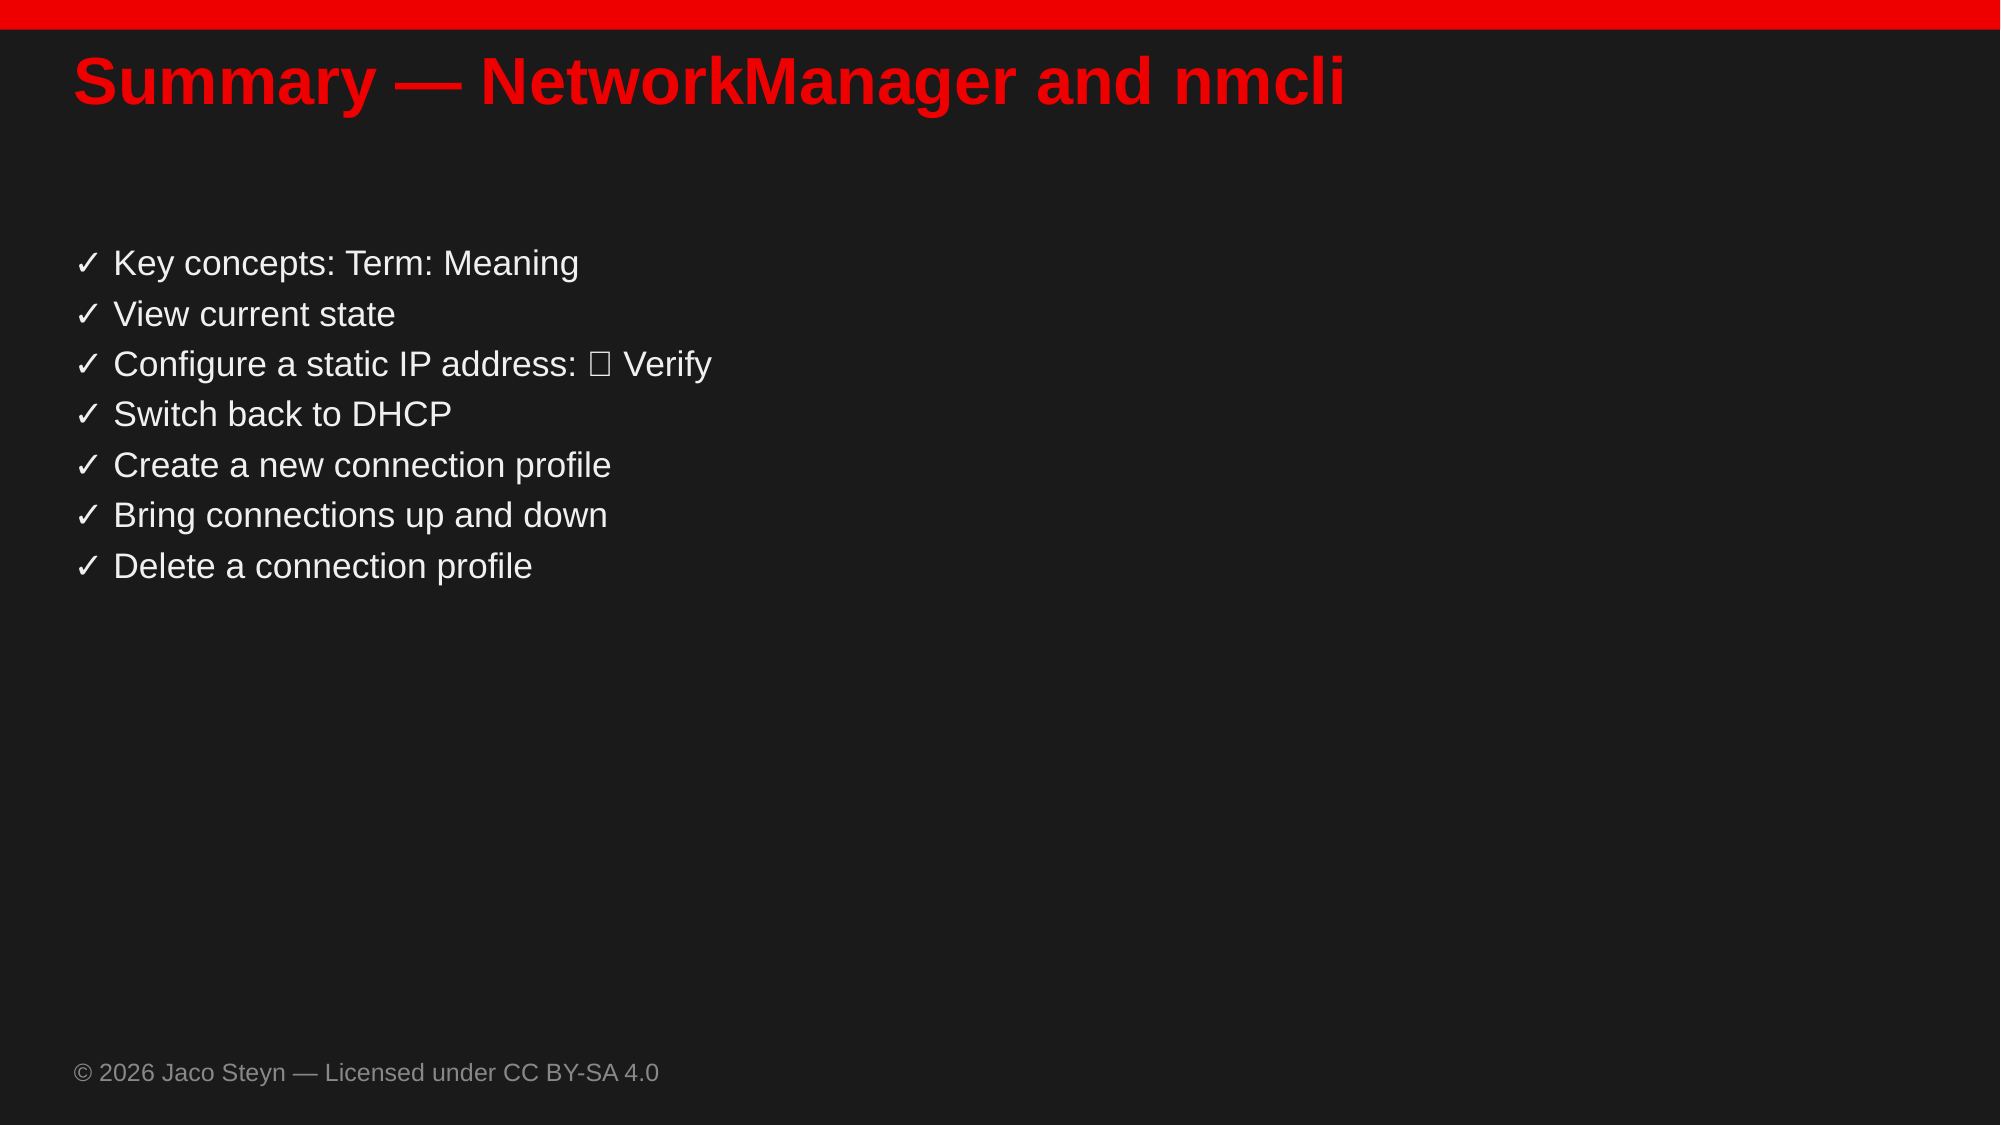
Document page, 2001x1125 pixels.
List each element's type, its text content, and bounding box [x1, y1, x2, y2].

text_box © 2026 Jaco Steyn — Licensed under CC BY-SA 4.0 [59, 1051, 1942, 1093]
text_box ✓ Key concepts: Term: Meaning ✓ View current state ✓ Configure a static IP address: ✅ Verify ✓ Switch back to DHCP ✓ Create a new connection profile ✓ Bring connections up and down ✓ Delete a connection profile [59, 236, 1942, 1037]
text_box Summary — NetworkManager and nmcli [59, 36, 1942, 208]
text_box [0, 0, 2001, 30]
